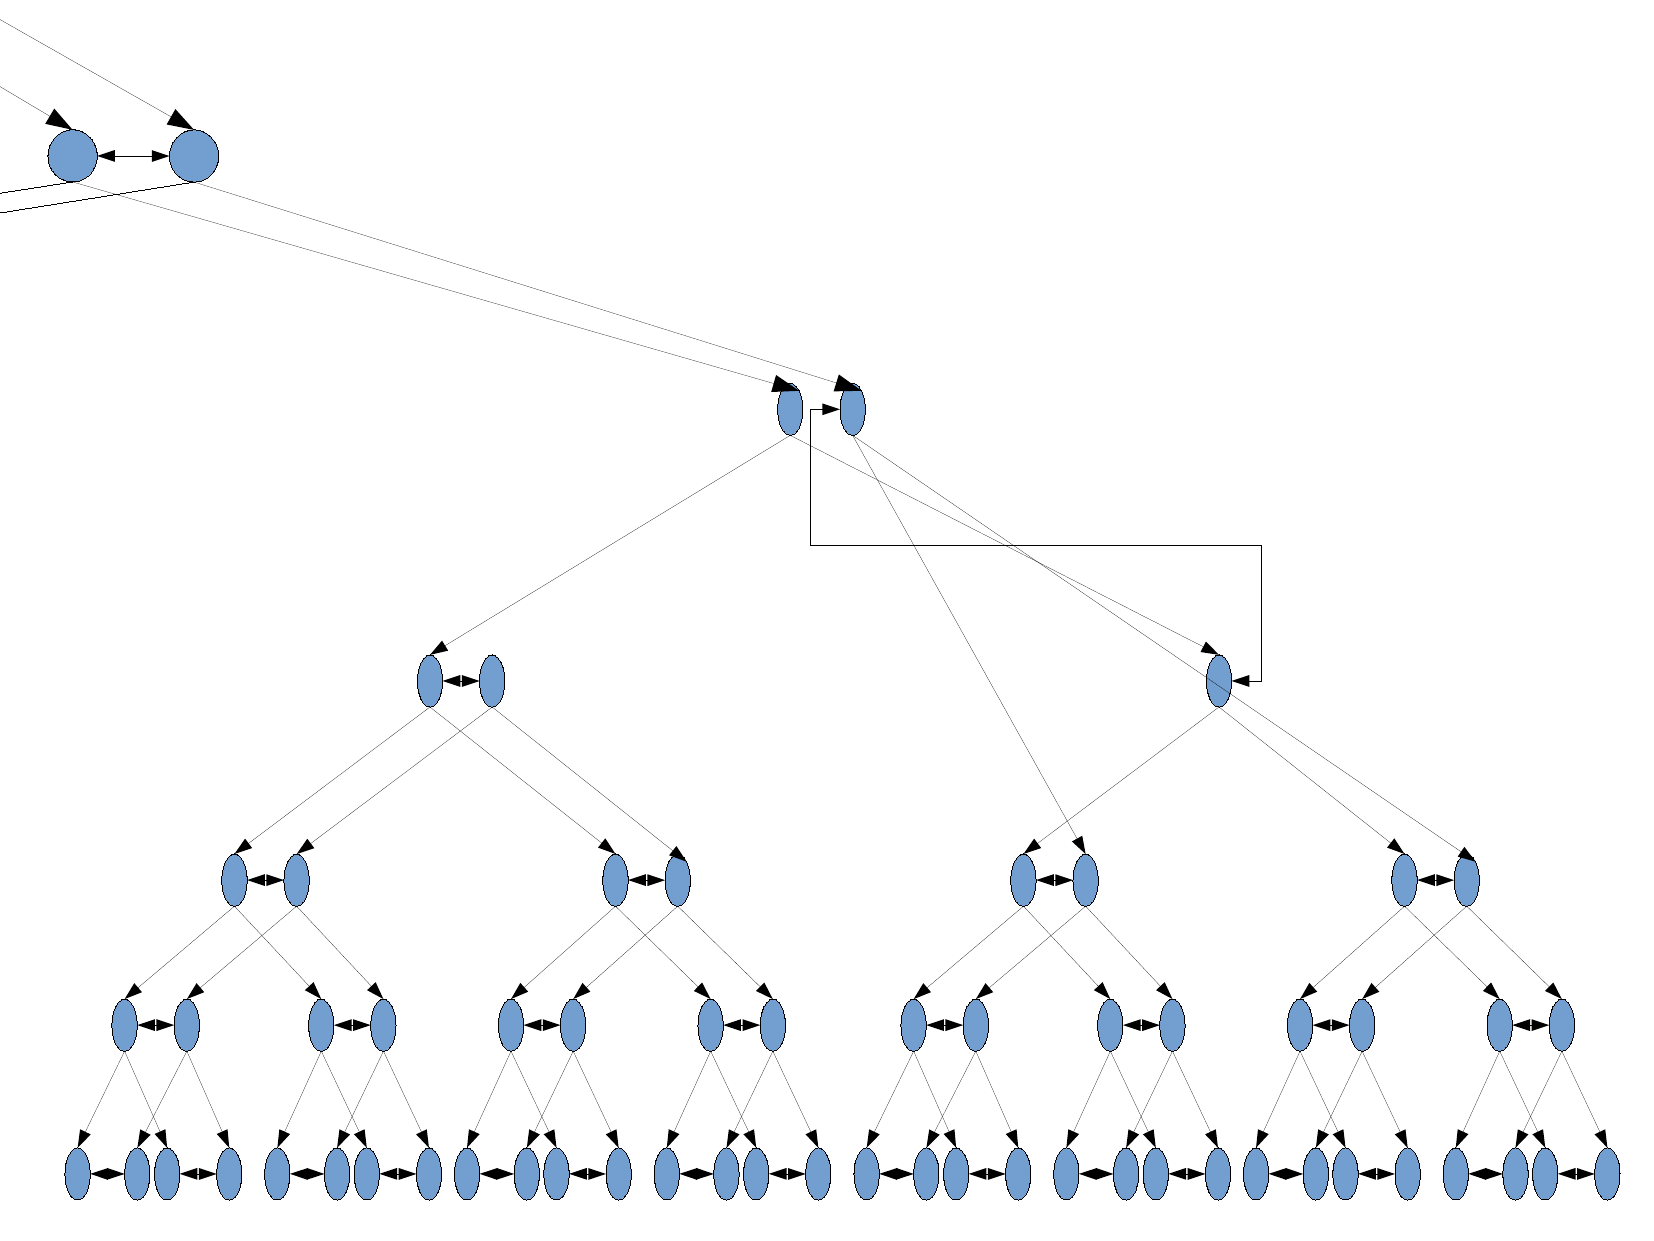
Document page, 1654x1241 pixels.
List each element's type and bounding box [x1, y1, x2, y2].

text_box [1243, 1147, 1269, 1200]
text_box [1502, 1147, 1529, 1201]
text_box [1487, 999, 1513, 1052]
text_box [1143, 1147, 1169, 1200]
text_box [1206, 678, 1230, 707]
text_box [1303, 1148, 1329, 1201]
text_box [560, 999, 586, 1052]
text_box [1549, 999, 1575, 1051]
text_box [454, 1147, 480, 1200]
text_box [943, 1148, 969, 1200]
text_box [264, 1147, 290, 1200]
text_box [169, 129, 219, 182]
text_box [1010, 854, 1037, 906]
text_box [124, 1147, 150, 1201]
text_box [713, 1147, 740, 1201]
text_box [64, 1147, 91, 1200]
text_box [654, 1147, 680, 1200]
text_box [1053, 1147, 1079, 1200]
text_box [1072, 854, 1099, 906]
text_box [1005, 1148, 1031, 1201]
text_box [853, 1147, 880, 1200]
text_box [1594, 1147, 1621, 1201]
text_box [416, 1147, 442, 1201]
text_box [1287, 999, 1313, 1051]
text_box [354, 1147, 380, 1200]
text_box [221, 854, 248, 906]
text_box [760, 999, 786, 1051]
text_box [963, 999, 989, 1052]
text_box [216, 1147, 242, 1201]
text_box [913, 1147, 939, 1201]
text_box [1205, 1148, 1231, 1201]
text_box [1443, 1148, 1469, 1200]
text_box [1349, 999, 1375, 1052]
text_box [174, 999, 200, 1052]
text_box [697, 999, 724, 1052]
text_box [790, 383, 799, 390]
text_box [417, 655, 443, 707]
text_box [111, 999, 138, 1052]
text_box [1206, 655, 1232, 693]
text_box [606, 1147, 632, 1201]
text_box [514, 1148, 540, 1201]
text_box [308, 999, 334, 1052]
text_box [743, 1148, 769, 1200]
text_box [900, 999, 927, 1052]
text_box [370, 999, 397, 1052]
text_box [543, 1147, 570, 1200]
text_box [1332, 1147, 1359, 1200]
text_box [283, 854, 310, 906]
text_box [324, 1147, 350, 1201]
text_box [154, 1148, 180, 1200]
text_box [1391, 854, 1418, 906]
text_box [665, 857, 691, 906]
text_box [840, 391, 866, 436]
text_box [498, 999, 524, 1051]
text_box [853, 383, 862, 390]
text_box [1113, 1147, 1139, 1201]
text_box [1454, 858, 1480, 906]
text_box [47, 129, 98, 182]
text_box [805, 1147, 831, 1201]
text_box [1395, 1147, 1421, 1201]
text_box [1159, 999, 1186, 1052]
text_box [479, 654, 505, 707]
text_box [602, 854, 629, 906]
text_box [1097, 999, 1123, 1052]
text_box [1532, 1148, 1558, 1200]
text_box [777, 391, 803, 435]
